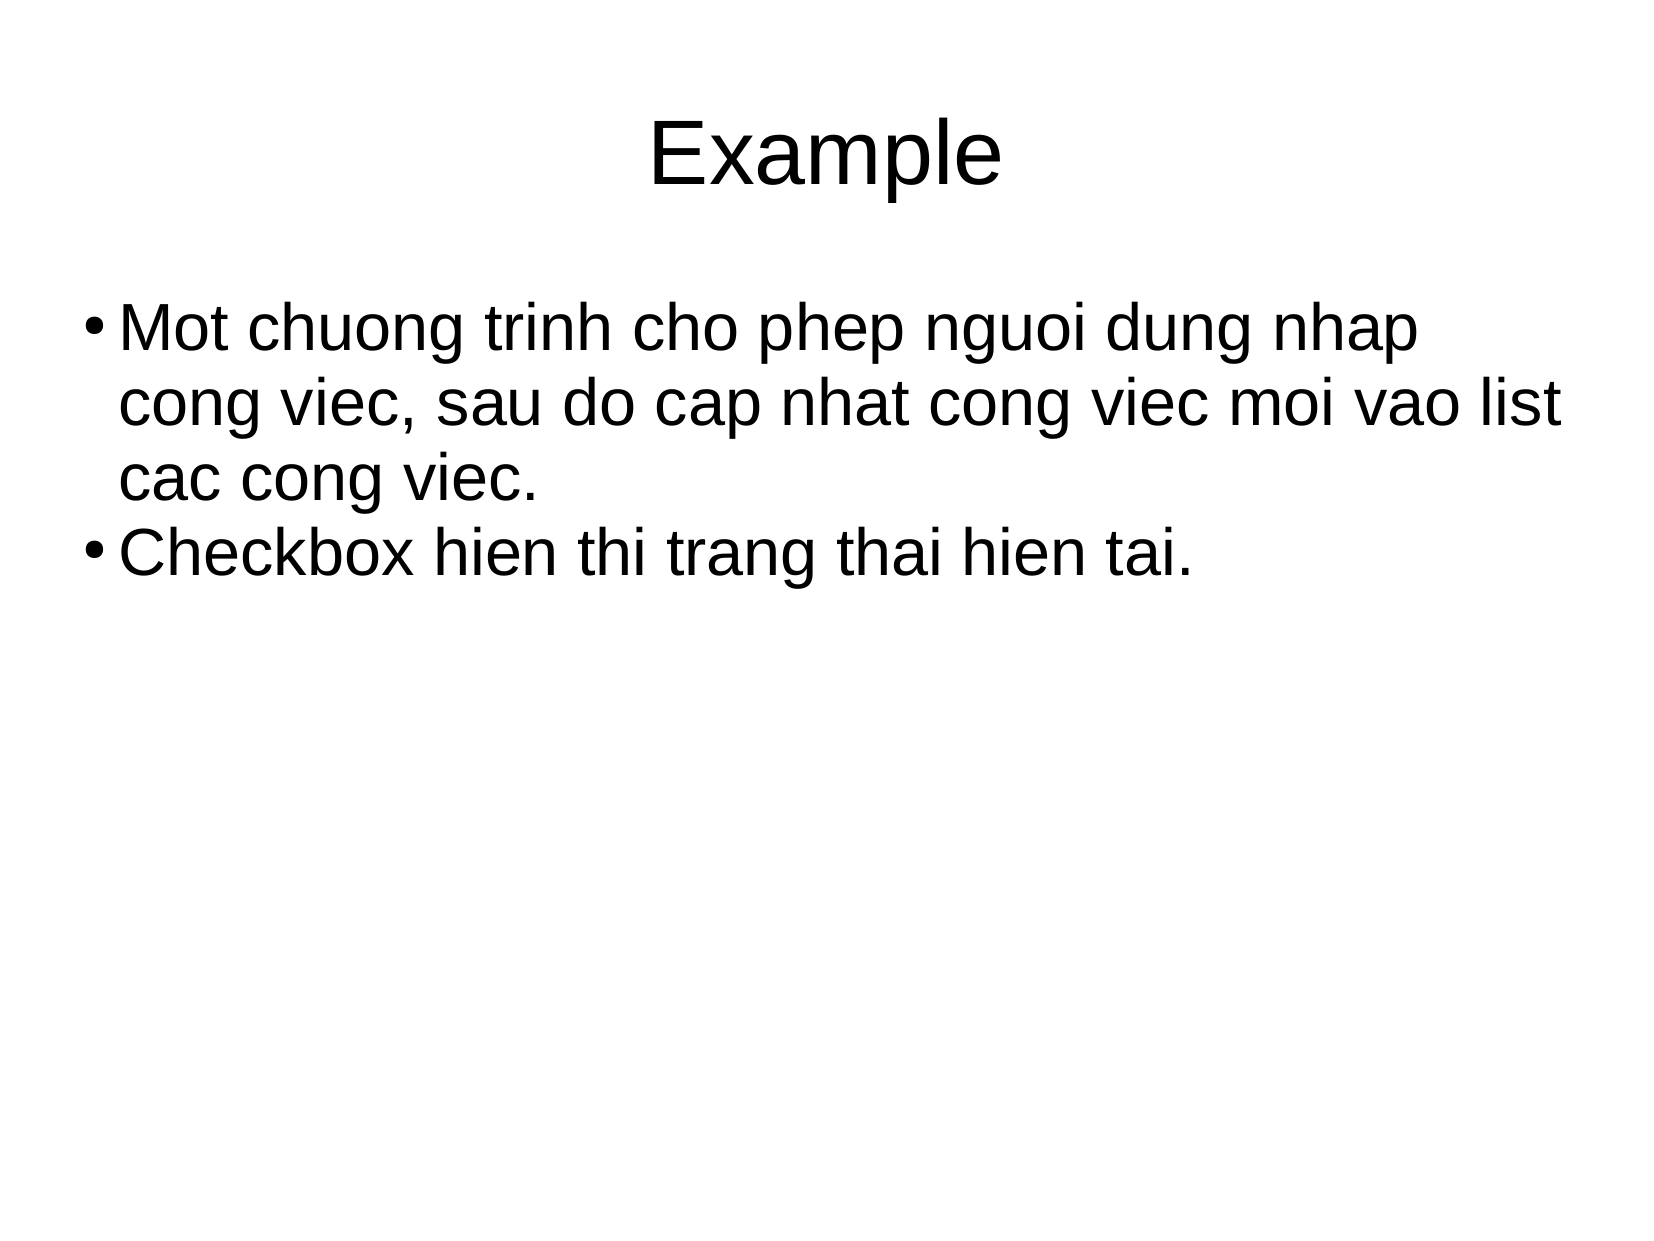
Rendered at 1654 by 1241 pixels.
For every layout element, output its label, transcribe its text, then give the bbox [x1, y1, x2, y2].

title Example [82, 49, 1571, 257]
subtitle Mot chuong trinh cho phep nguoi dung nhap cong viec, sau do cap nhat cong viec moi vao list cac cong viec. Checkbox hien thi trang thai hien tai. [82, 290, 1571, 1010]
